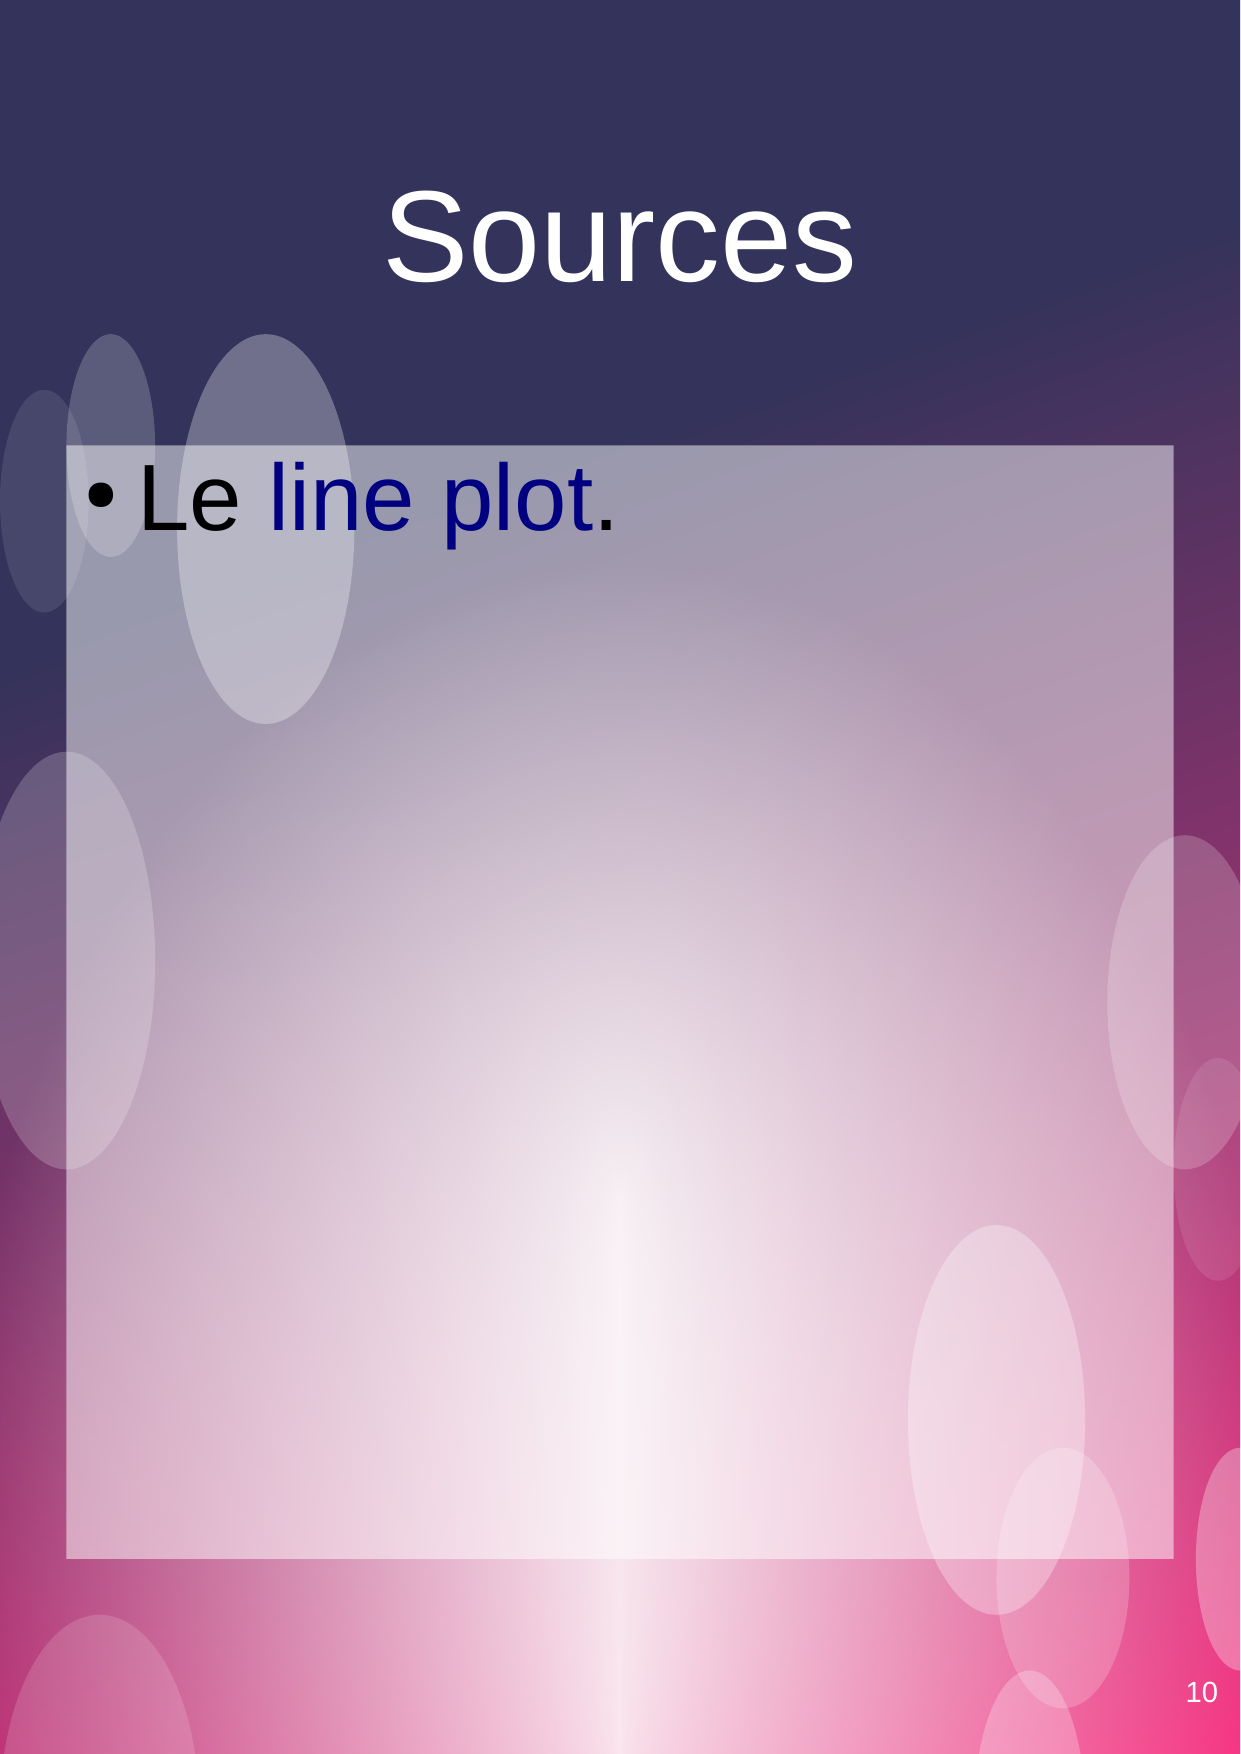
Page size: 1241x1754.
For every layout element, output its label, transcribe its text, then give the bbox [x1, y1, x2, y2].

list Le line plot. [66, 445, 1174, 1559]
title Sources [66, 83, 1174, 390]
